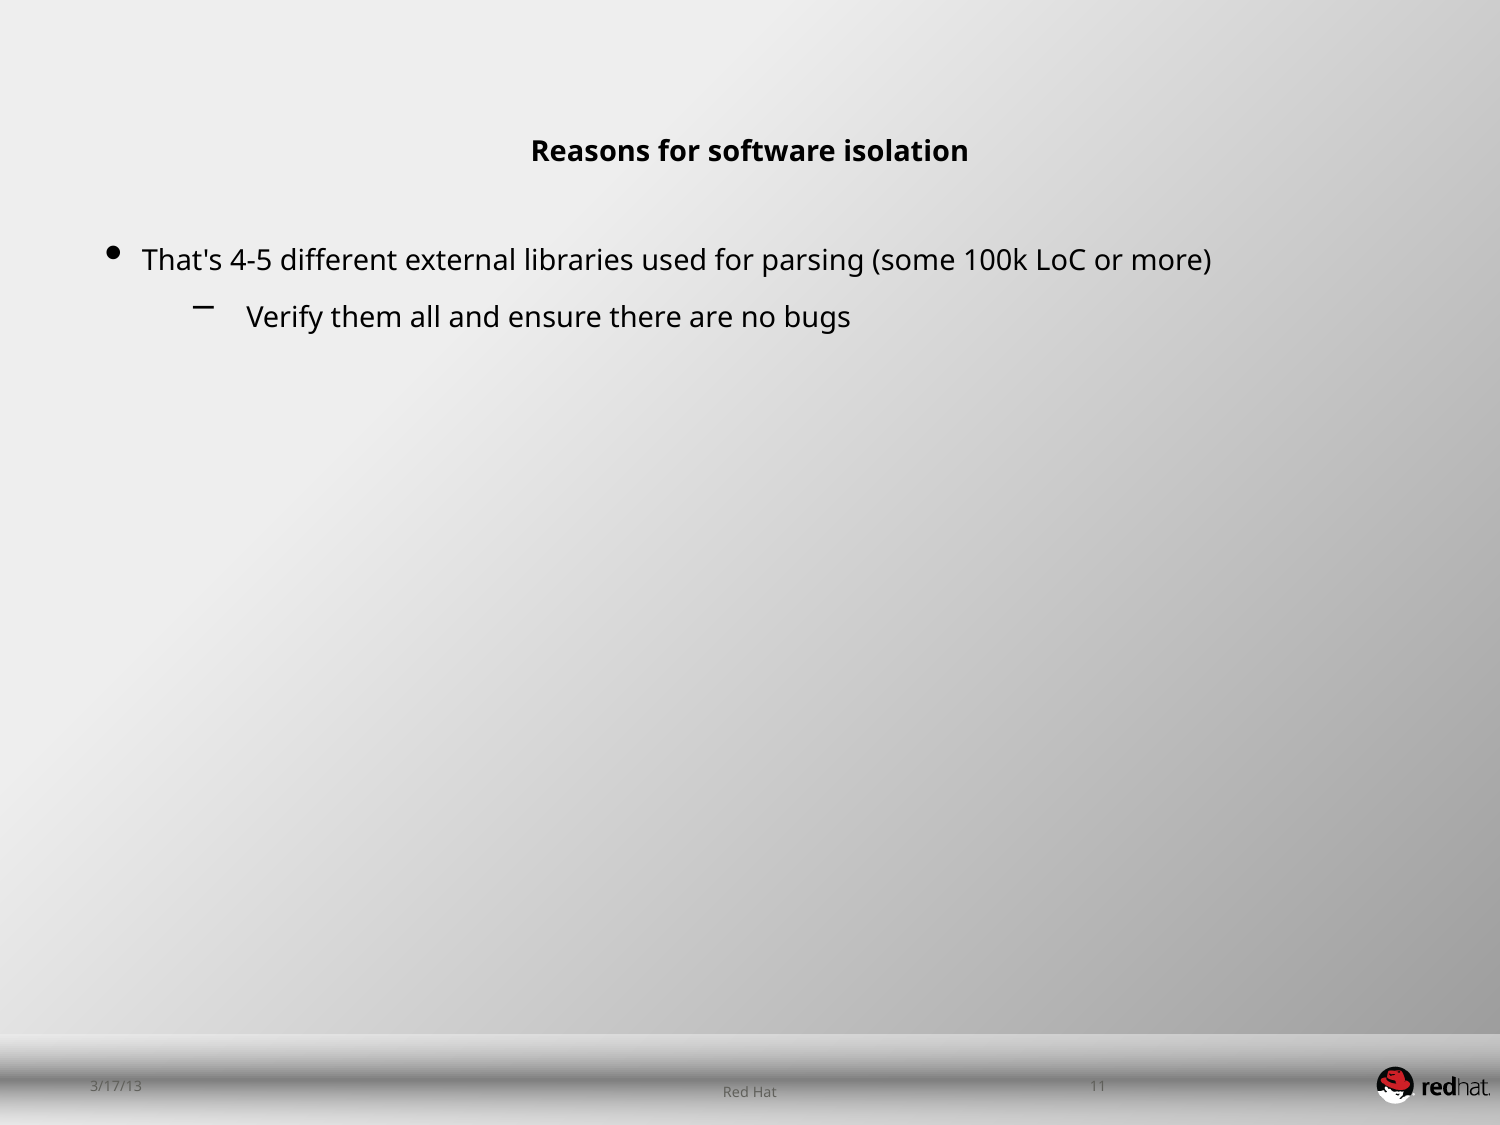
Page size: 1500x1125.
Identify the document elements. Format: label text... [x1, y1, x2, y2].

footer Red Hat [300, 1065, 1200, 1110]
title Reasons for software isolation [75, 22, 1426, 188]
slide_number 3/17/13 [75, 1051, 425, 1112]
list That's 4-5 different external libraries used for parsing (some 100k LoC or more) Verify them all and ensure there are no bugs [74, 209, 1425, 1012]
picture [1364, 1057, 1500, 1110]
slide_number <number> [1074, 1051, 1337, 1112]
